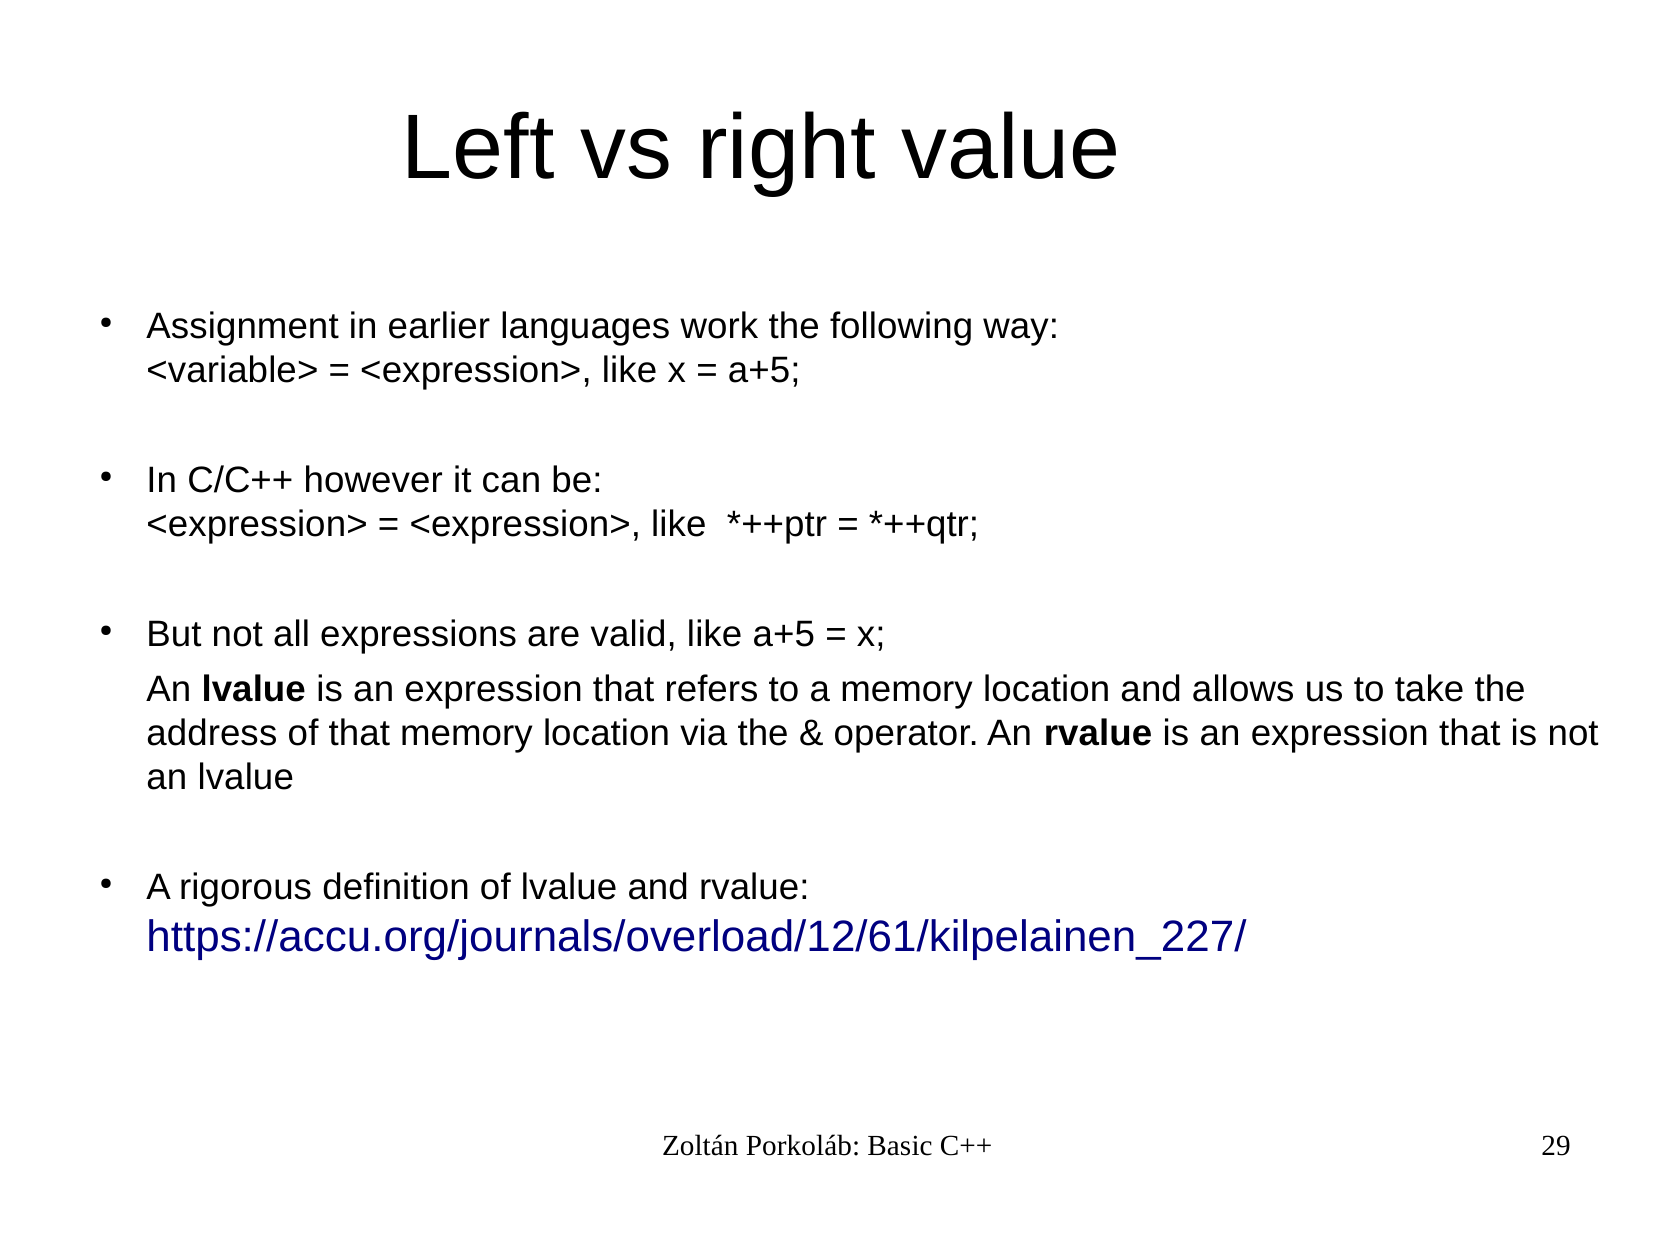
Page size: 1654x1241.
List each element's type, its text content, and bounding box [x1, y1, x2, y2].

title Left vs right value [390, 43, 1206, 240]
list Assignment in earlier languages work the following way: <variable> = <expression>, like x = a+5; In C/C++ however it can be: <expression> = <expression>, like *++ptr = *++qtr; But not all expressions are valid, like a+5 = x; An lvalue is an expression that refers to a memory location and allows us to take the address of that memory location via the & operator. An rvalue is an expression that is not an lvalue A rigorous definition of lvalue and rvalue: https://accu.org/journals/overload/12/61/kilpelainen_227/ [72, 302, 1636, 961]
